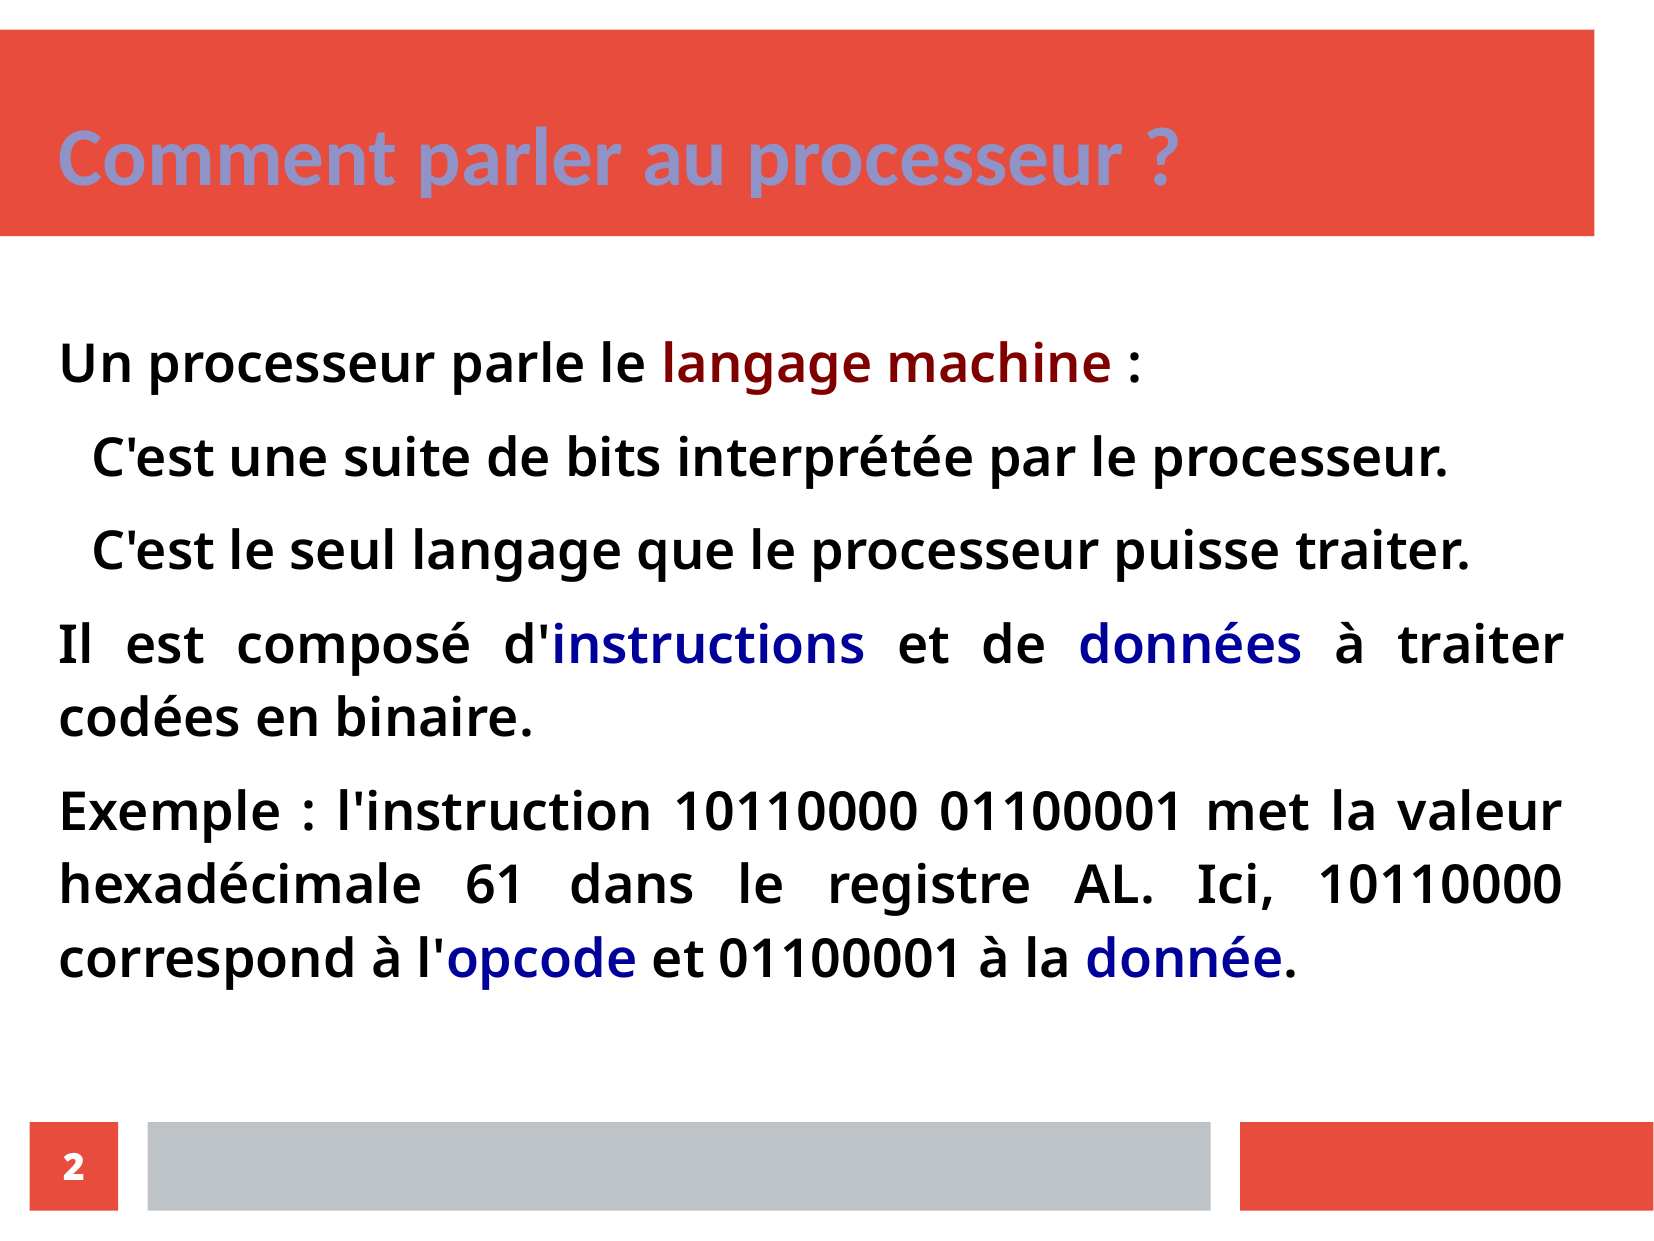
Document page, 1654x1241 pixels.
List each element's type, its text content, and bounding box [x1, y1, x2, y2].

list Un processeur parle le langage machine : C'est une suite de bits interprétée par le processeur. C'est le seul langage que le processeur puisse traiter. Il est composé d'instructions et de données à traiter codées en binaire. Exemple : l'instruction 10110000 01100001 met la valeur hexadécimale 61 dans le registre AL. Ici, 10110000 correspond à l'opcode et 01100001 à la donnée. [59, 324, 1565, 1093]
title Comment parler au processeur ? [59, 59, 1595, 207]
